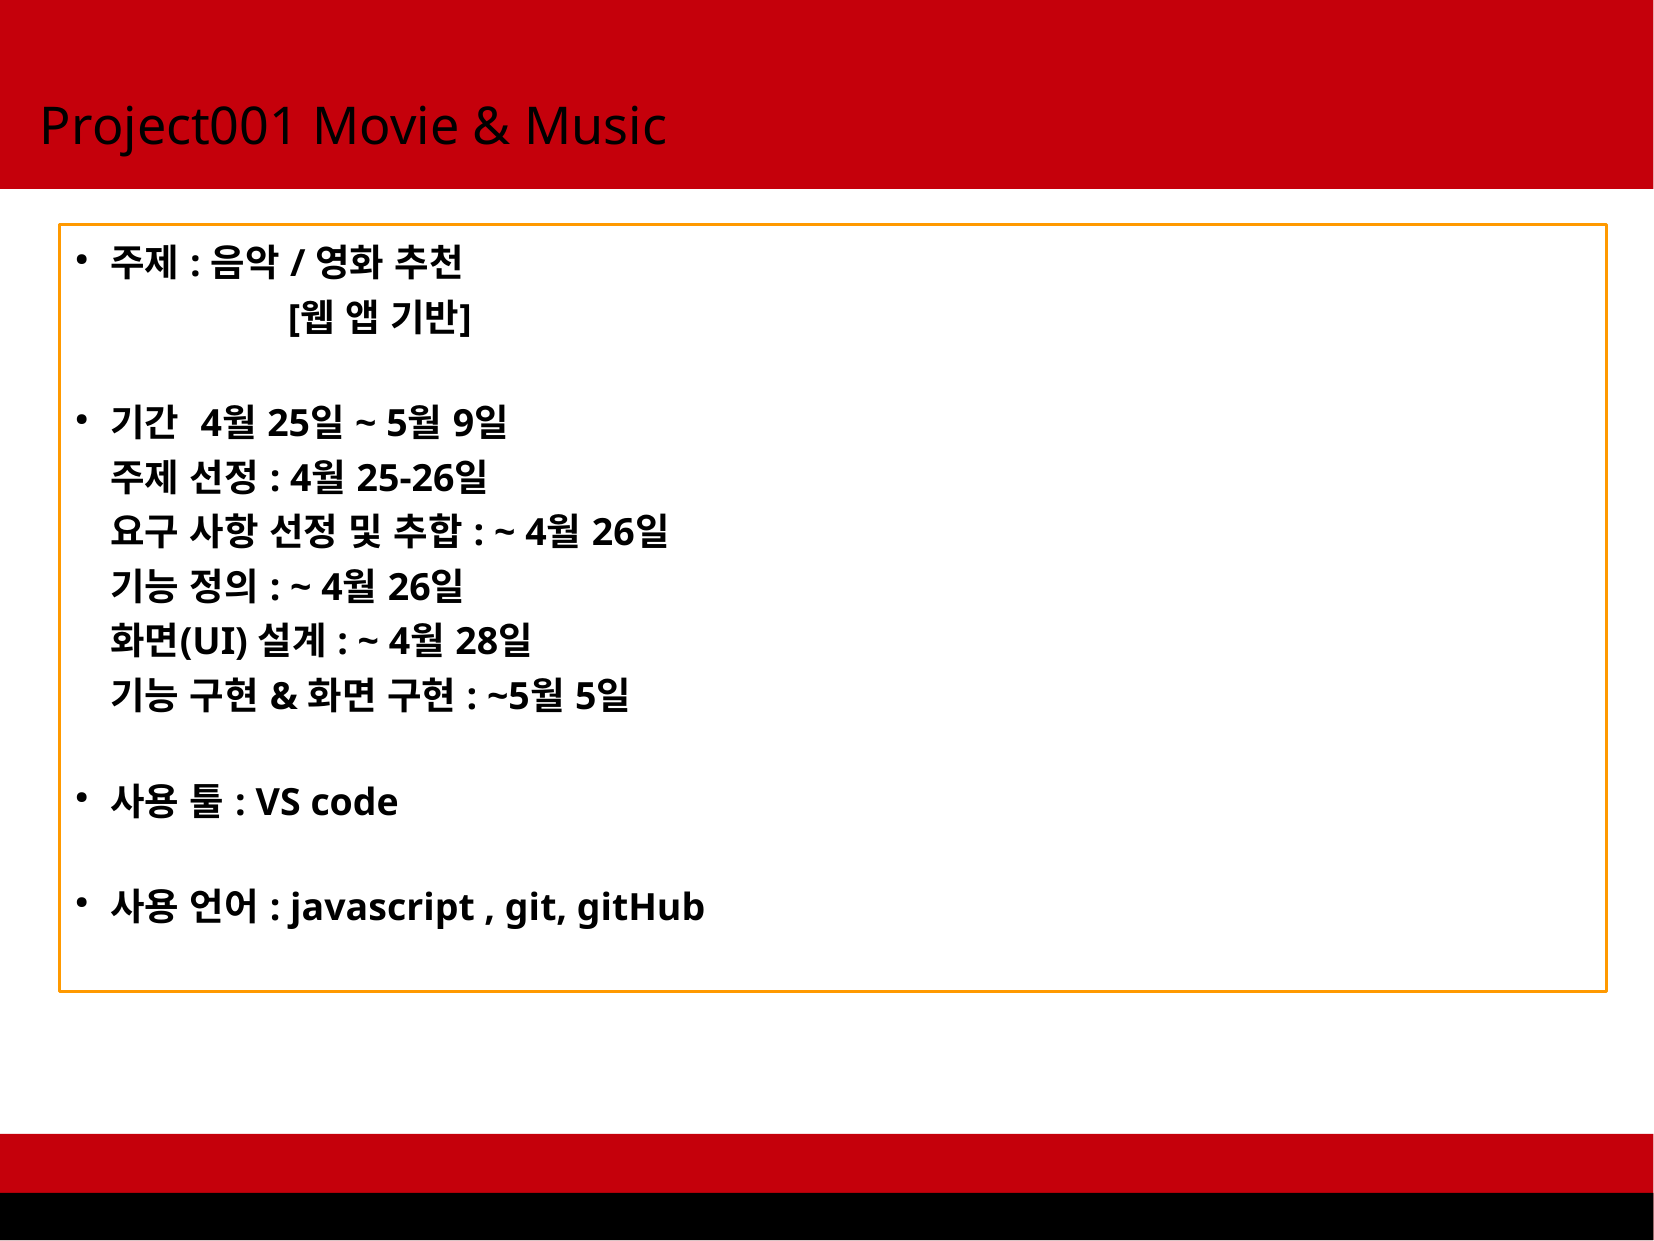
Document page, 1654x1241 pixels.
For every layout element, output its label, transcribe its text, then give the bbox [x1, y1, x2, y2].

text_box [0, 1133, 1654, 1241]
text_box [0, 0, 1654, 189]
text_box Project001 Movie & Music [25, 81, 867, 166]
text_box 주제 : 음악 / 영화 추천 [웹 앱 기반] 기간 4월 25일 ~ 5월 9일 주제 선정 : 4월 25-26일 요구 사항 선정 및 추합 : ~ 4월 26일 기능 정의 : ~ 4월 26일 화면(UI) 설계 : ~ 4월 28일 기능 구현 & 화면 구현 : ~5월 5일 사용 툴 : VS code 사용 언어 : javascript , git, gitHub [59, 224, 1607, 940]
